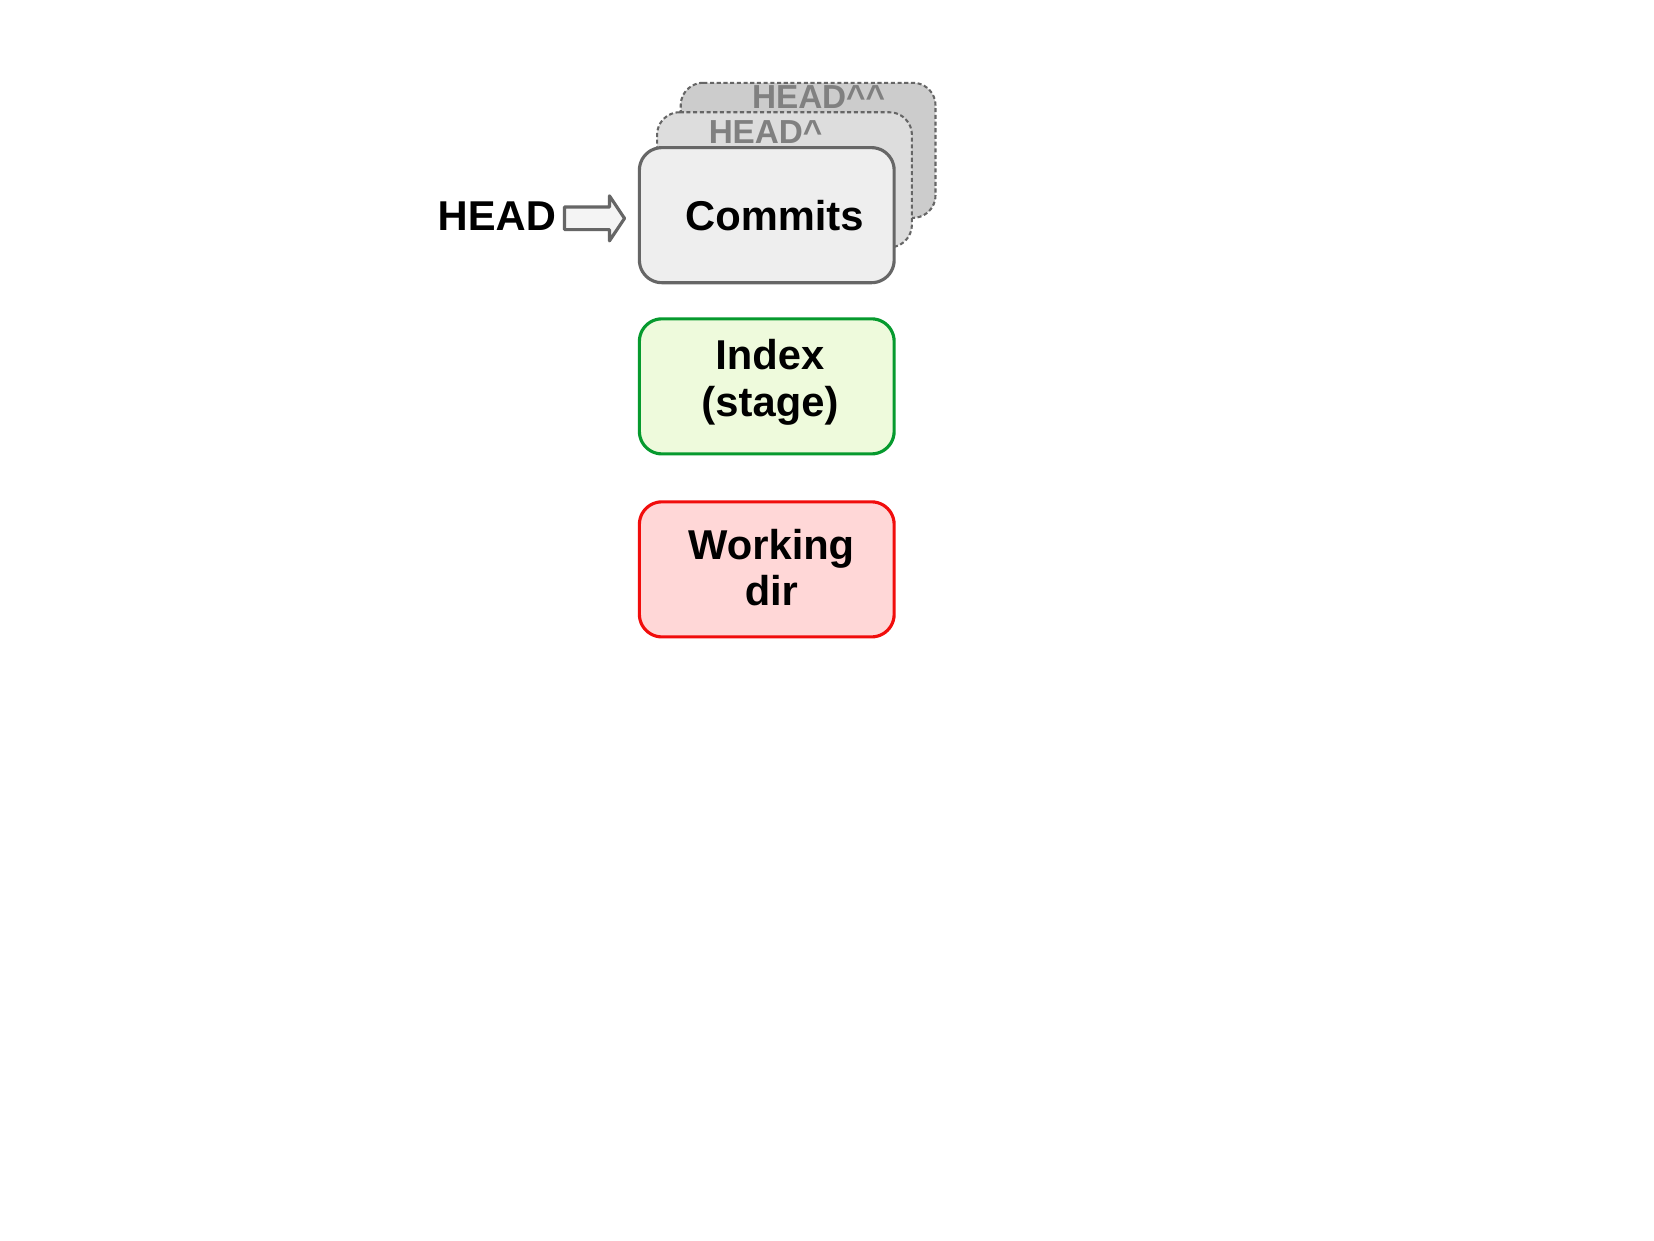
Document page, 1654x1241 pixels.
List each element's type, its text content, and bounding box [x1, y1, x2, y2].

text_box [639, 501, 895, 637]
text_box HEAD [414, 185, 580, 256]
text_box Index (stage) [675, 324, 865, 441]
text_box Commits [669, 185, 880, 256]
text_box Working dir [654, 513, 889, 622]
text_box [580, 195, 625, 241]
text_box HEAD^^ [713, 70, 924, 123]
text_box HEAD^ [660, 106, 871, 177]
text_box [680, 82, 713, 106]
text_box [639, 318, 895, 454]
text_box [639, 85, 936, 283]
